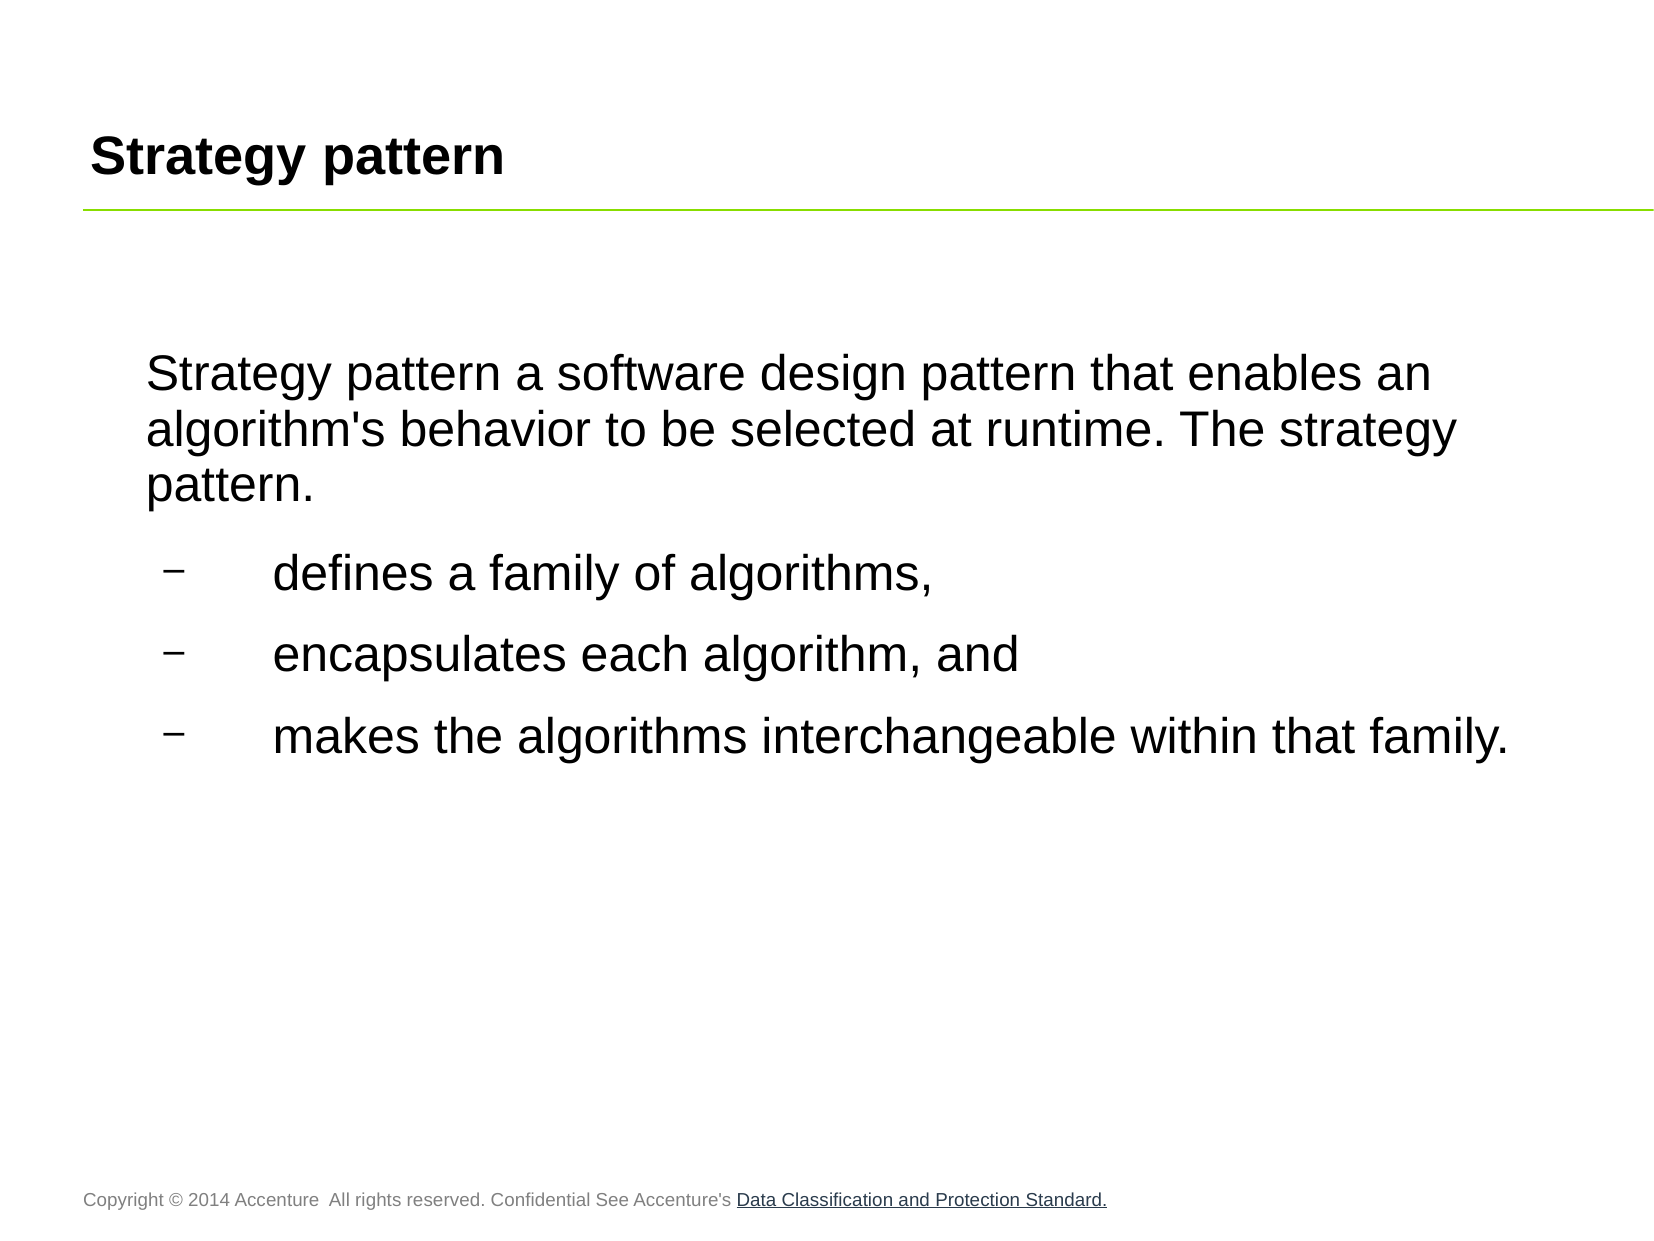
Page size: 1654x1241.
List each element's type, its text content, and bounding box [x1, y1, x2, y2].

title Strategy pattern [90, 100, 1579, 211]
list Strategy pattern a software design pattern that enables an algorithm's behavior to be selected at runtime. The strategy pattern. defines a family of algorithms, encapsulates each algorithm, and makes the algorithms interchangeable within that family. [75, 345, 1564, 1096]
